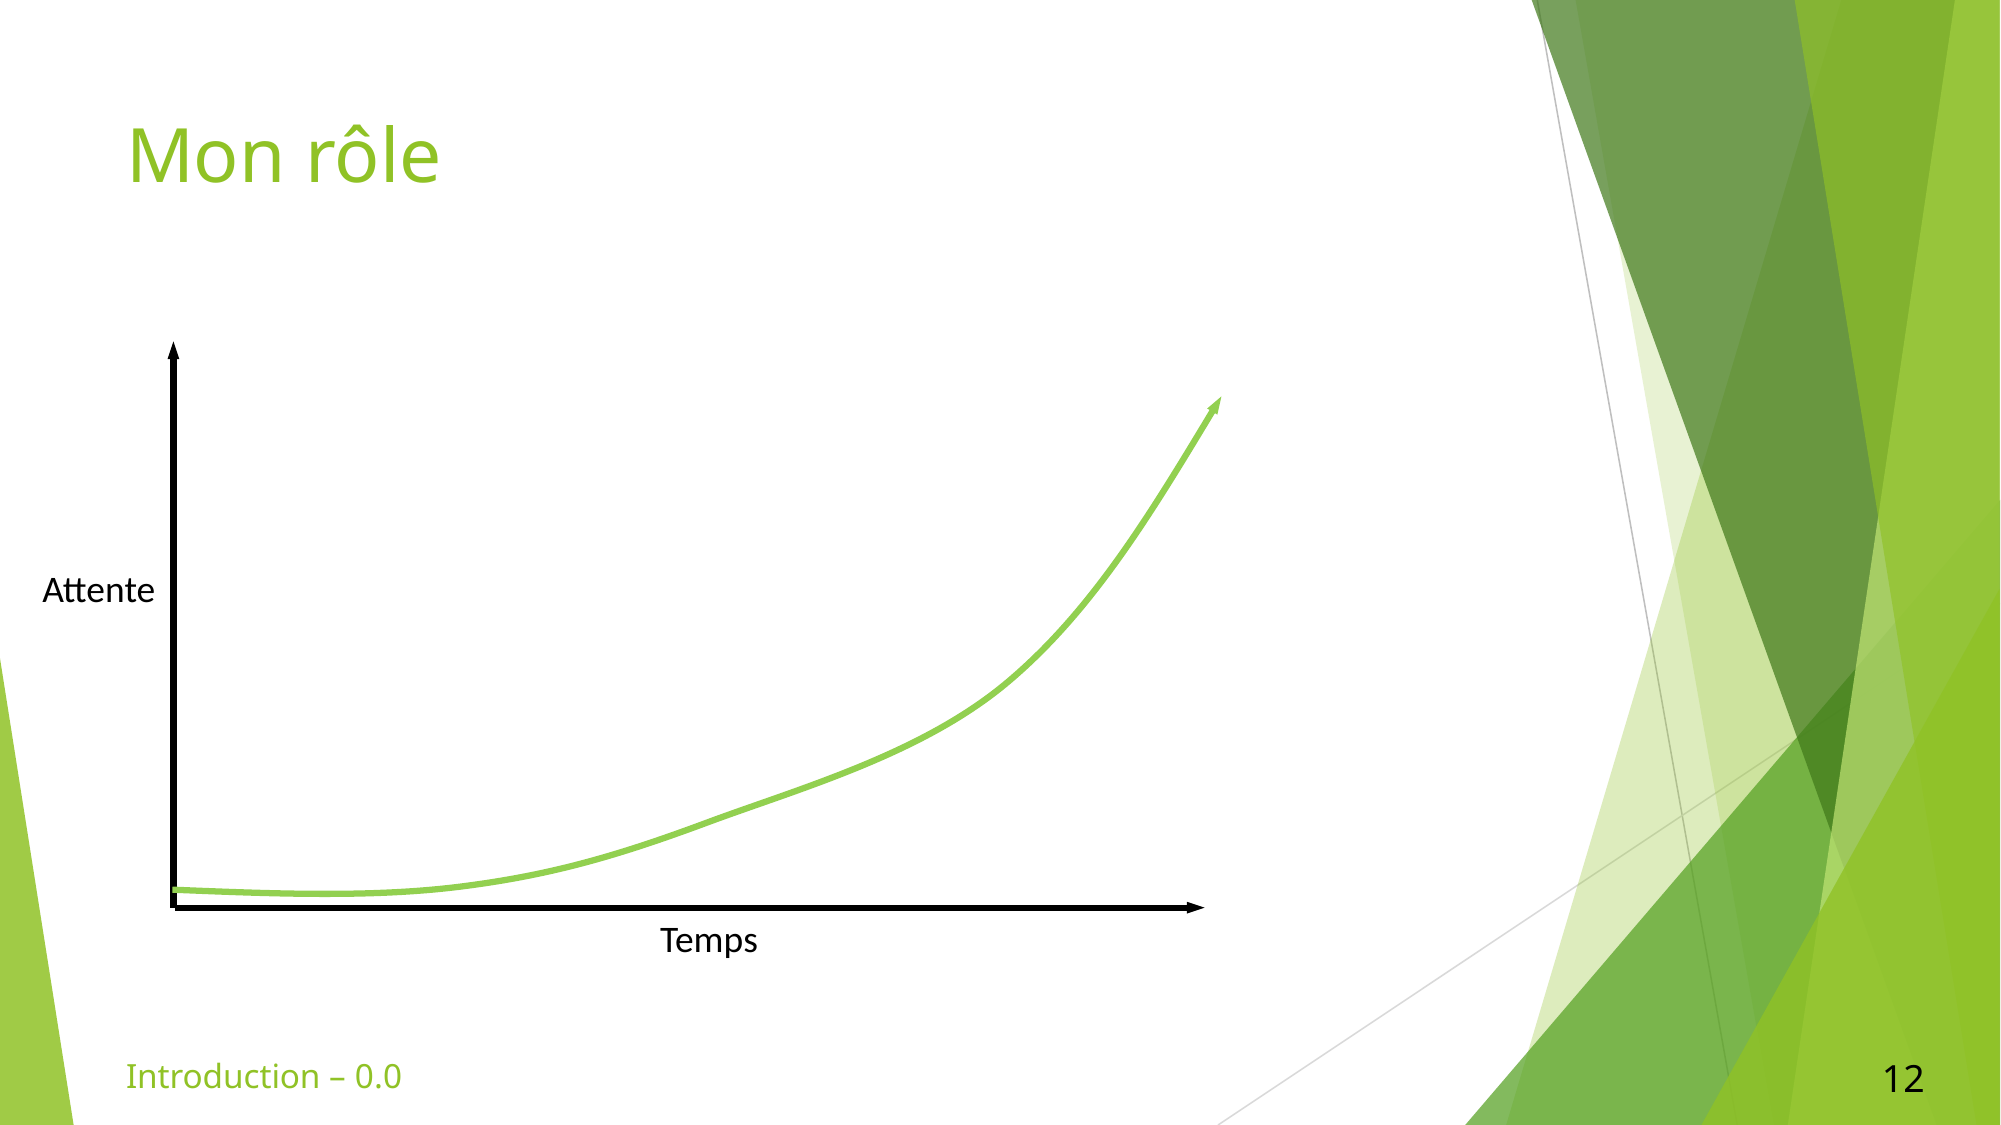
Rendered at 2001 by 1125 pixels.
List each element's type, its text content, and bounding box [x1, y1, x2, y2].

text_box [1866, 1047, 1979, 1108]
text_box Temps [644, 907, 774, 969]
text_box Introduction – 0.0 [111, 1047, 1094, 1109]
text_box Attente [27, 557, 173, 619]
title Mon rôle [111, 99, 1522, 317]
